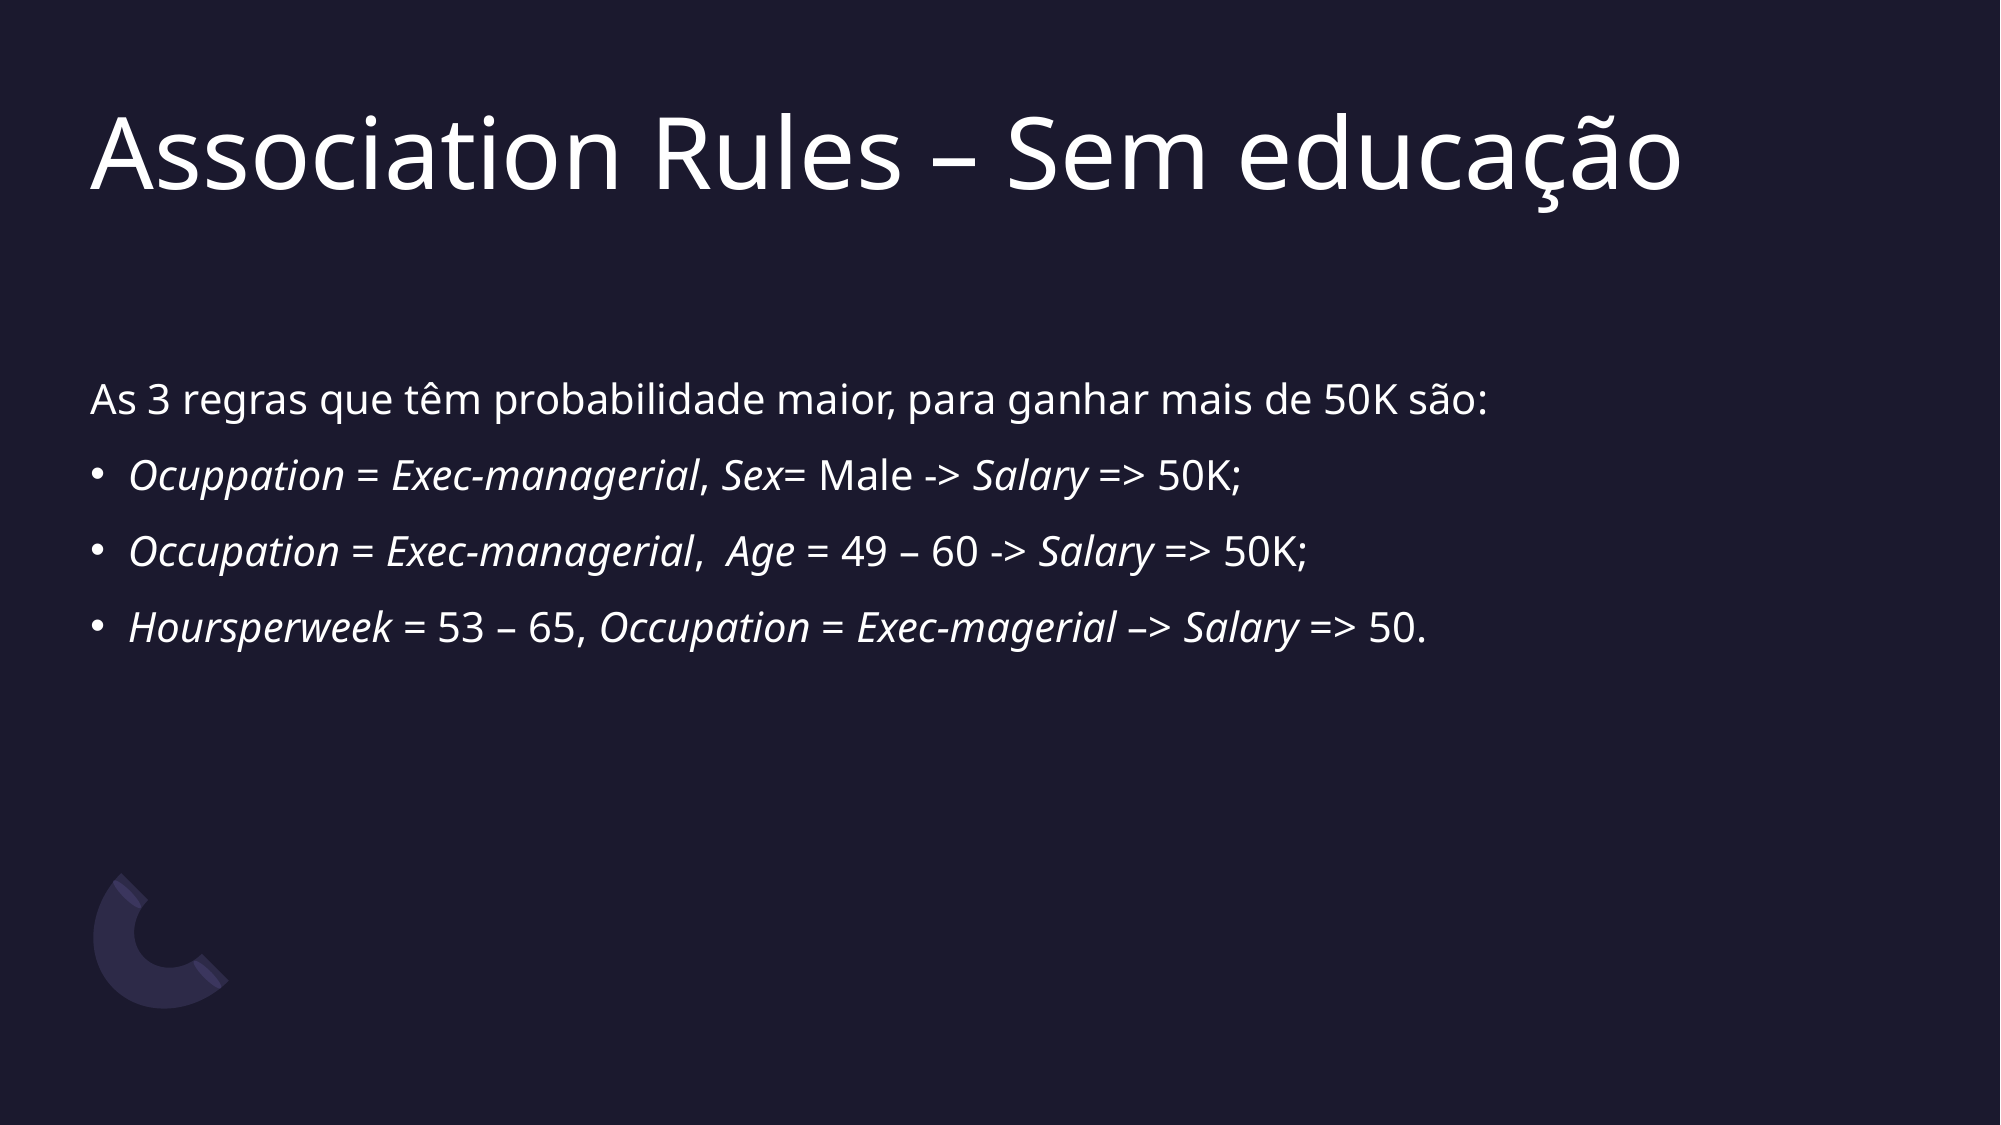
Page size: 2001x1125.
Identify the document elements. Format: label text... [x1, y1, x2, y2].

title Association Rules – Sem educação [90, 90, 1910, 309]
list As 3 regras que têm probabilidade maior, para ganhar mais de 50K são: Ocuppation = Exec-managerial, Sex= Male -> Salary => 50K; Occupation = Exec-managerial, Age = 49 – 60 -> Salary => 50K; Hoursperweek = 53 – 65, Occupation = Exec-magerial –> Salary => 50. [90, 367, 1910, 1021]
